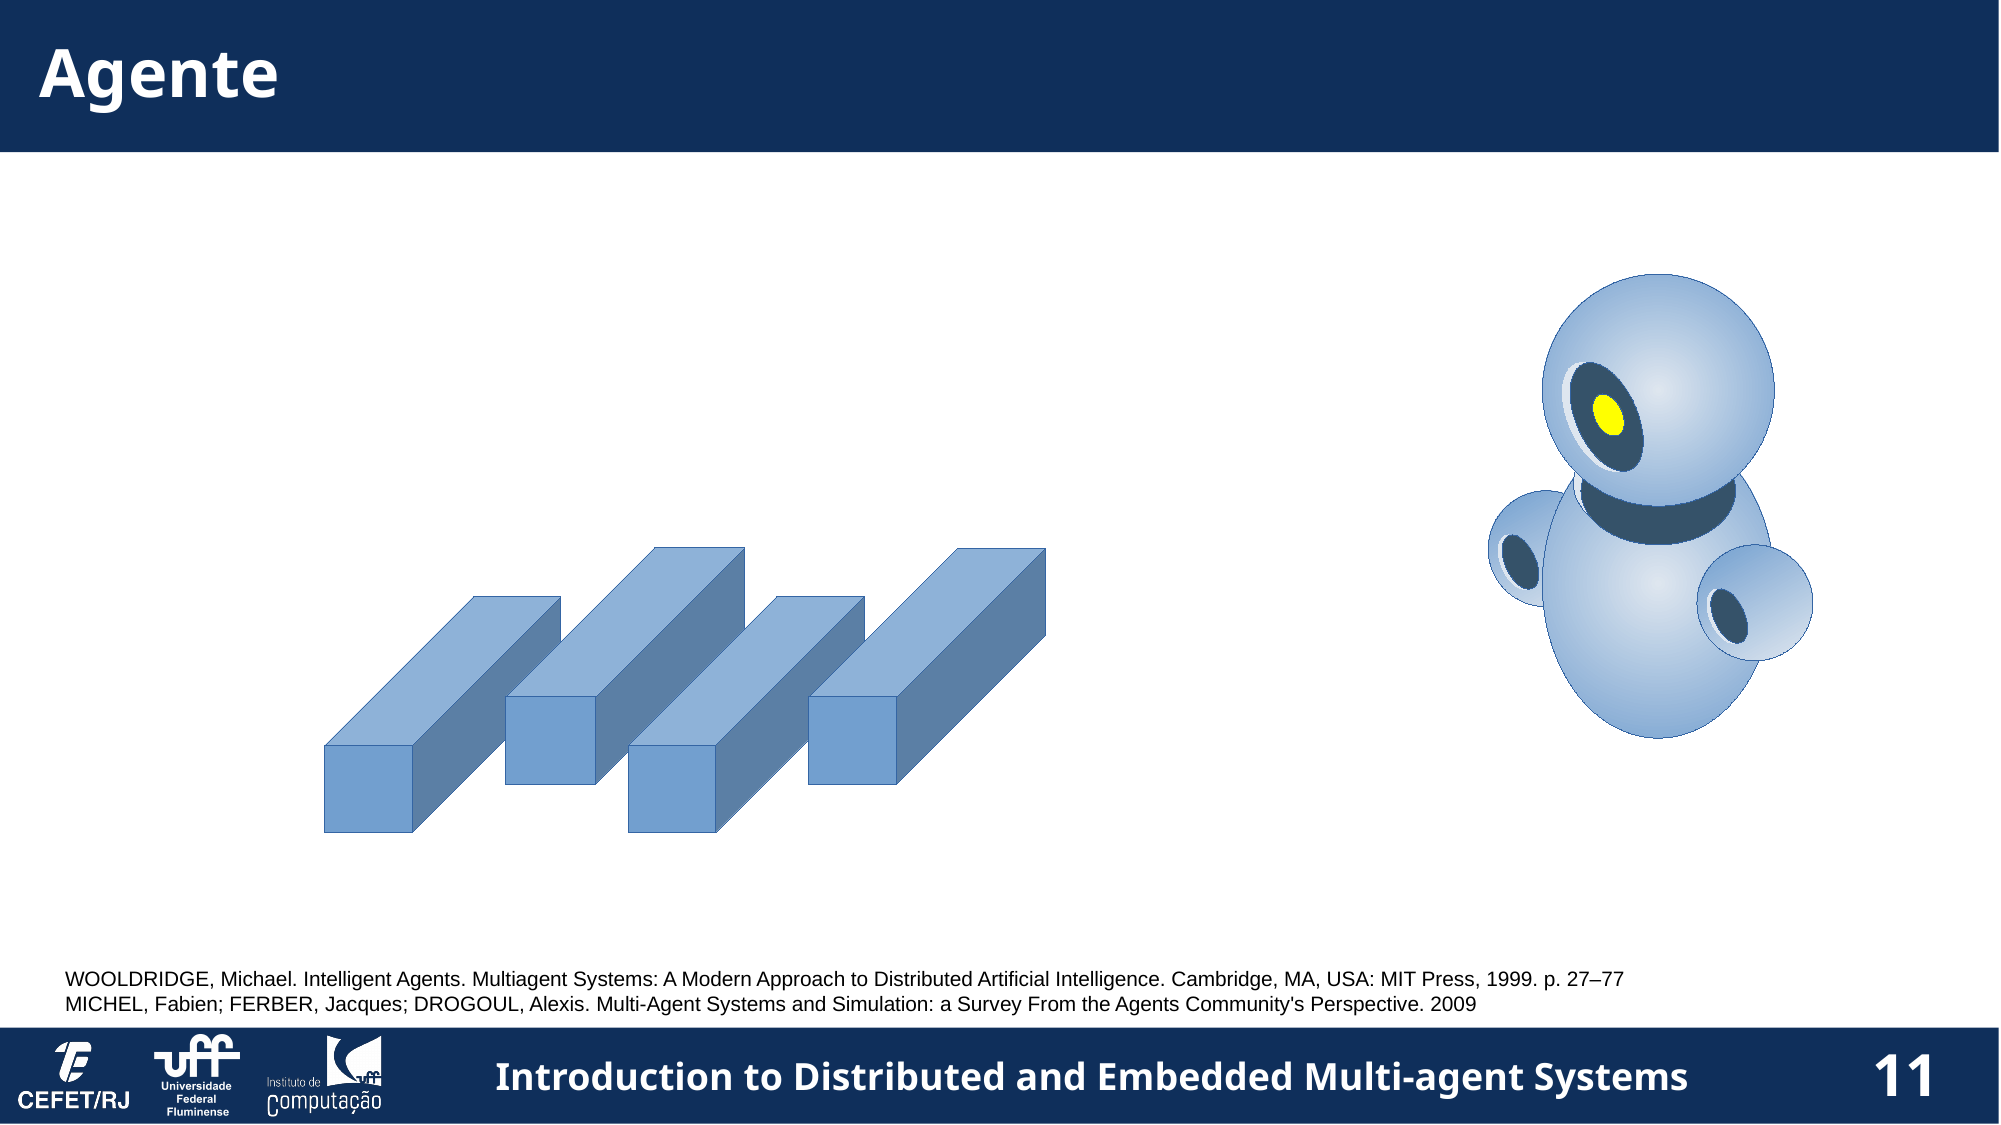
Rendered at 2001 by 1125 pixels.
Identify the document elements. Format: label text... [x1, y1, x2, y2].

text_box WOOLDRIDGE, Michael. Intelligent Agents. Multiagent Systems: A Modern Approach to Distributed Artificial Intelligence. Cambridge, MA, USA: MIT Press, 1999. p. 27–77 MICHEL, Fabien; FERBER, Jacques; DROGOUL, Alexis. Multi-Agent Systems and Simulation: a Survey From the Agents Community's Perspective. 2009 [50, 958, 1969, 1024]
picture [265, 1033, 383, 1117]
text_box [1488, 274, 1813, 739]
text_box Agente [25, 23, 1999, 119]
picture [18, 1021, 129, 1125]
text_box [325, 549, 1046, 833]
picture [153, 1033, 241, 1121]
